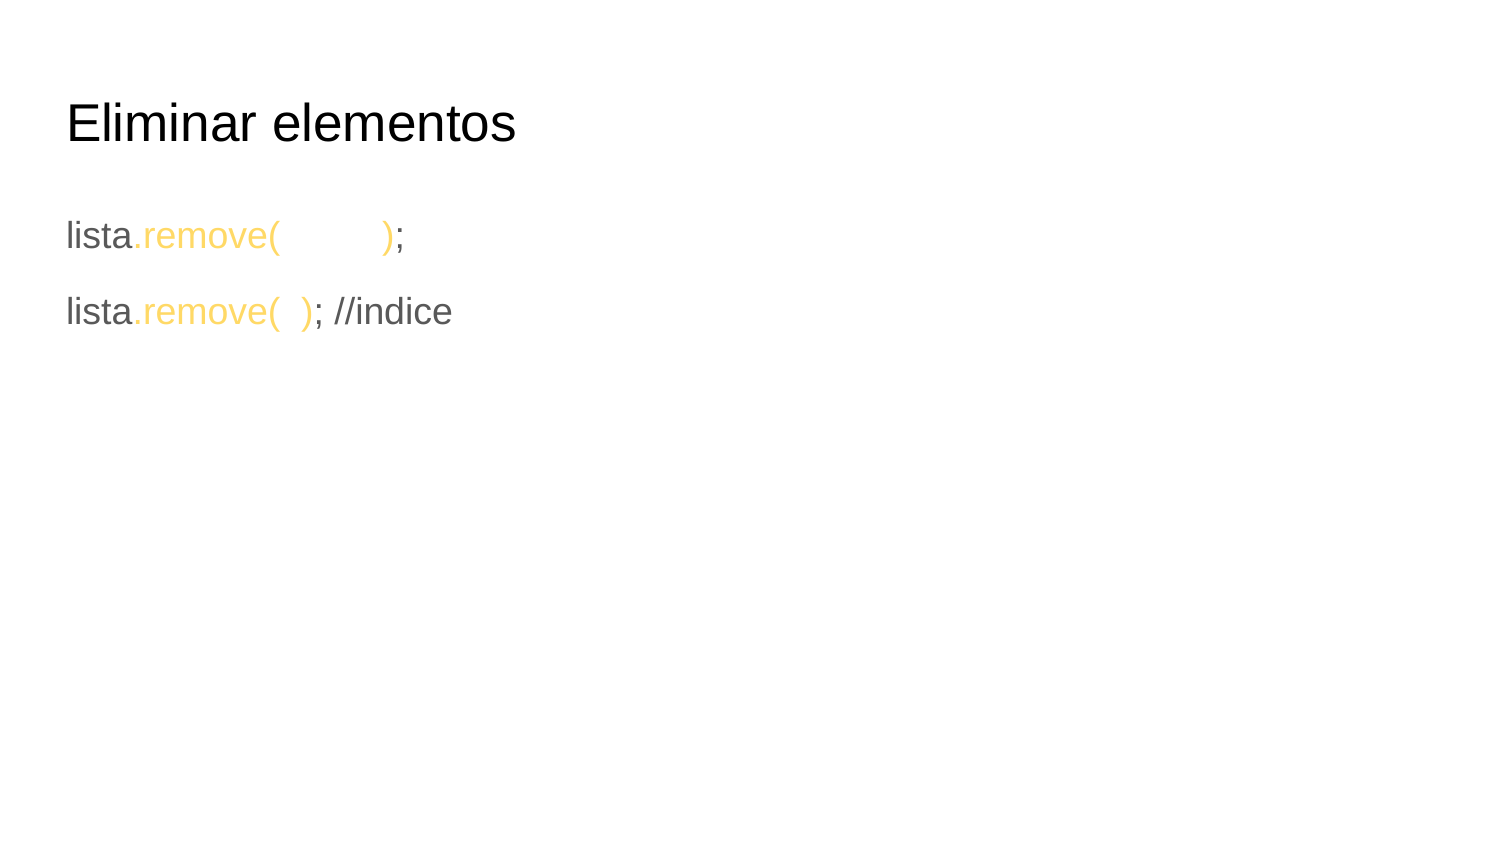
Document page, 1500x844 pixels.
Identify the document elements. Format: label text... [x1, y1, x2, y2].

list lista.remove(objeto); lista.remove(1); //indice [51, 189, 1449, 750]
title Eliminar elementos [51, 72, 1449, 167]
